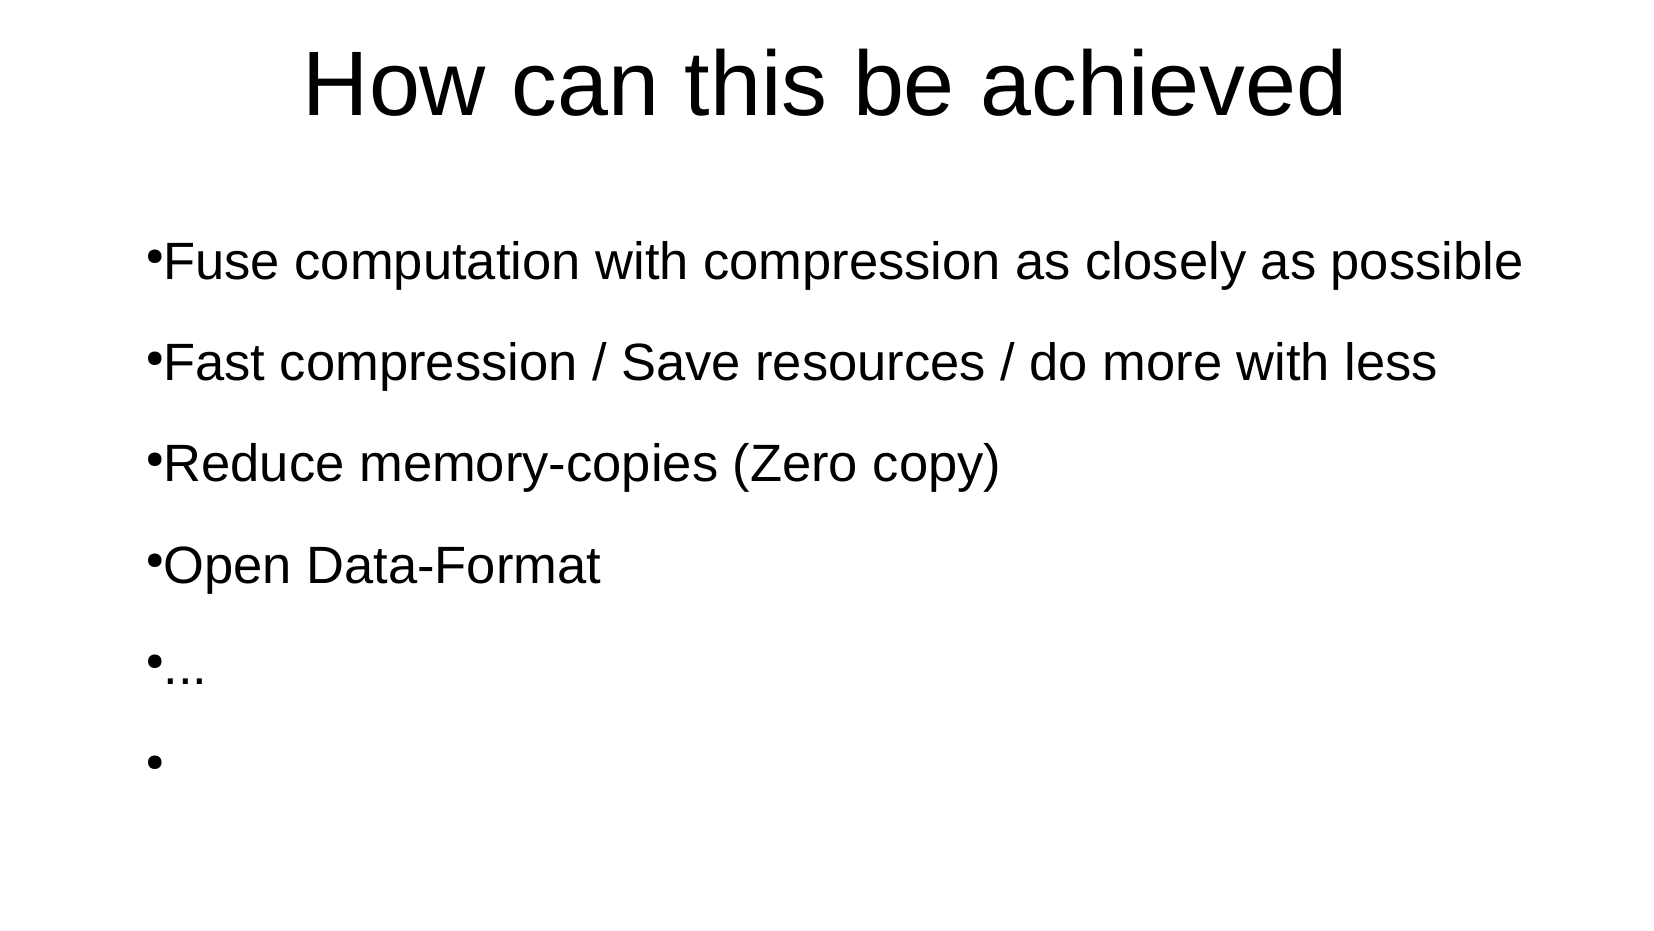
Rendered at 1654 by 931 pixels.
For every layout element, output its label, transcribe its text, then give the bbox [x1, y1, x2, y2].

list Fuse computation with compression as closely as possible Fast compression / Save resources / do more with less Reduce memory-copies (Zero copy) Open Data-Format ... [82, 217, 1571, 757]
text_box How can this be achieved [31, 14, 1621, 144]
